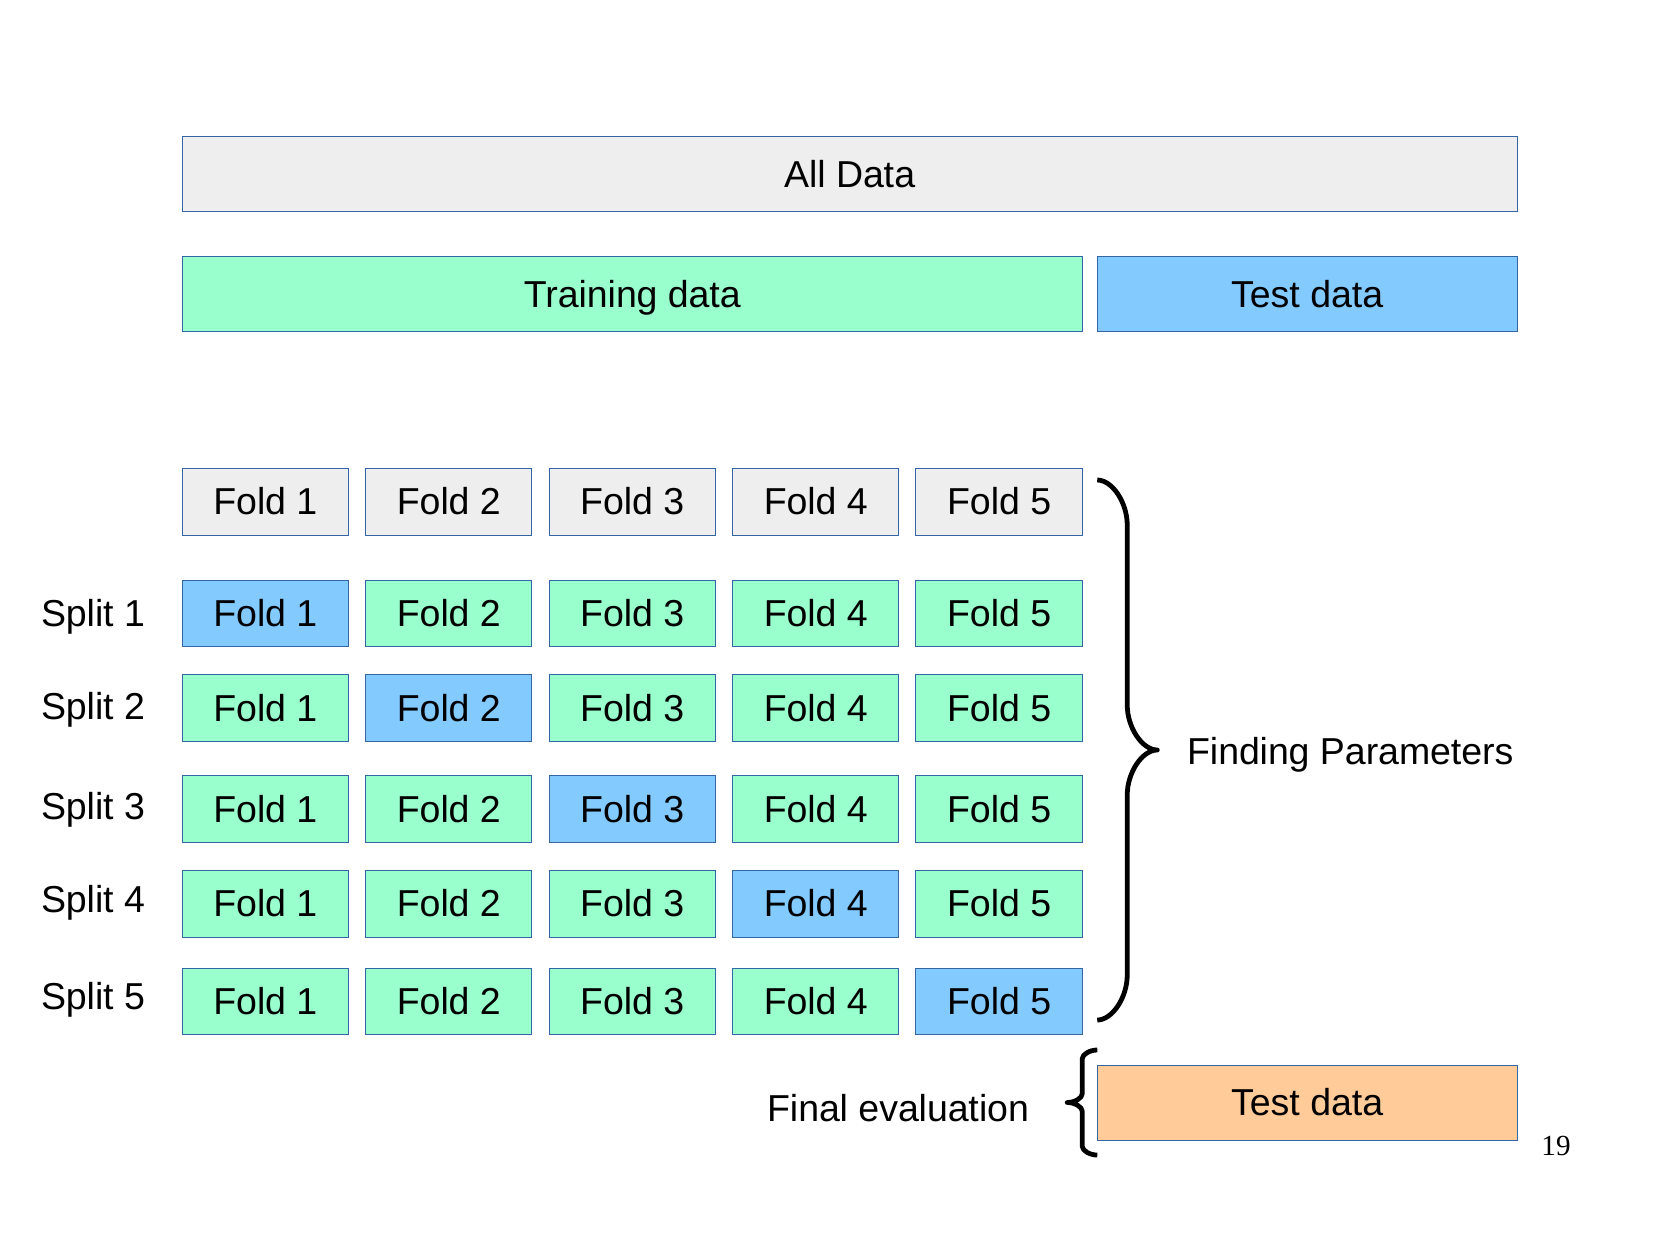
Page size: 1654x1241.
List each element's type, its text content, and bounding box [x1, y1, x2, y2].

text_box Fold 1 [182, 468, 349, 536]
text_box Fold 4 [732, 580, 899, 647]
text_box Fold 5 [915, 468, 1083, 536]
text_box Fold 5 [915, 775, 1083, 843]
text_box Fold 5 [915, 674, 1083, 742]
text_box Training data [182, 256, 1083, 332]
text_box Fold 2 [365, 674, 532, 742]
text_box Fold 5 [915, 580, 1083, 647]
text_box Fold 1 [182, 580, 349, 647]
text_box Fold 3 [549, 870, 716, 938]
text_box Fold 4 [732, 968, 899, 1035]
text_box Fold 1 [182, 775, 349, 843]
text_box Fold 4 [732, 775, 899, 843]
text_box Fold 3 [549, 968, 716, 1035]
text_box Fold 2 [365, 870, 532, 938]
text_box Split 2 [26, 678, 164, 736]
text_box Fold 1 [182, 968, 349, 1035]
text_box Fold 2 [365, 775, 532, 843]
text_box Fold 2 [365, 580, 532, 647]
text_box Fold 2 [365, 968, 532, 1035]
text_box Fold 5 [915, 968, 1083, 1035]
text_box Split 3 [26, 777, 164, 835]
text_box Fold 3 [549, 580, 716, 647]
text_box Fold 4 [732, 674, 899, 742]
text_box Split 4 [26, 871, 164, 929]
text_box Fold 3 [549, 468, 716, 536]
text_box Fold 2 [365, 468, 532, 536]
text_box Fold 5 [915, 870, 1083, 938]
text_box Fold 1 [182, 870, 349, 938]
text_box Split 1 [26, 585, 164, 642]
text_box Finding Parameters [1172, 723, 1576, 781]
text_box All Data [182, 136, 1518, 212]
text_box Fold 3 [549, 674, 716, 742]
text_box Test data [1097, 1065, 1518, 1141]
text_box Fold 3 [549, 775, 716, 843]
text_box Split 5 [26, 967, 164, 1025]
text_box Test data [1097, 256, 1518, 332]
text_box Fold 4 [732, 870, 899, 938]
text_box Fold 1 [182, 674, 349, 742]
text_box Fold 4 [732, 468, 899, 536]
text_box Final evaluation [752, 1080, 1053, 1137]
